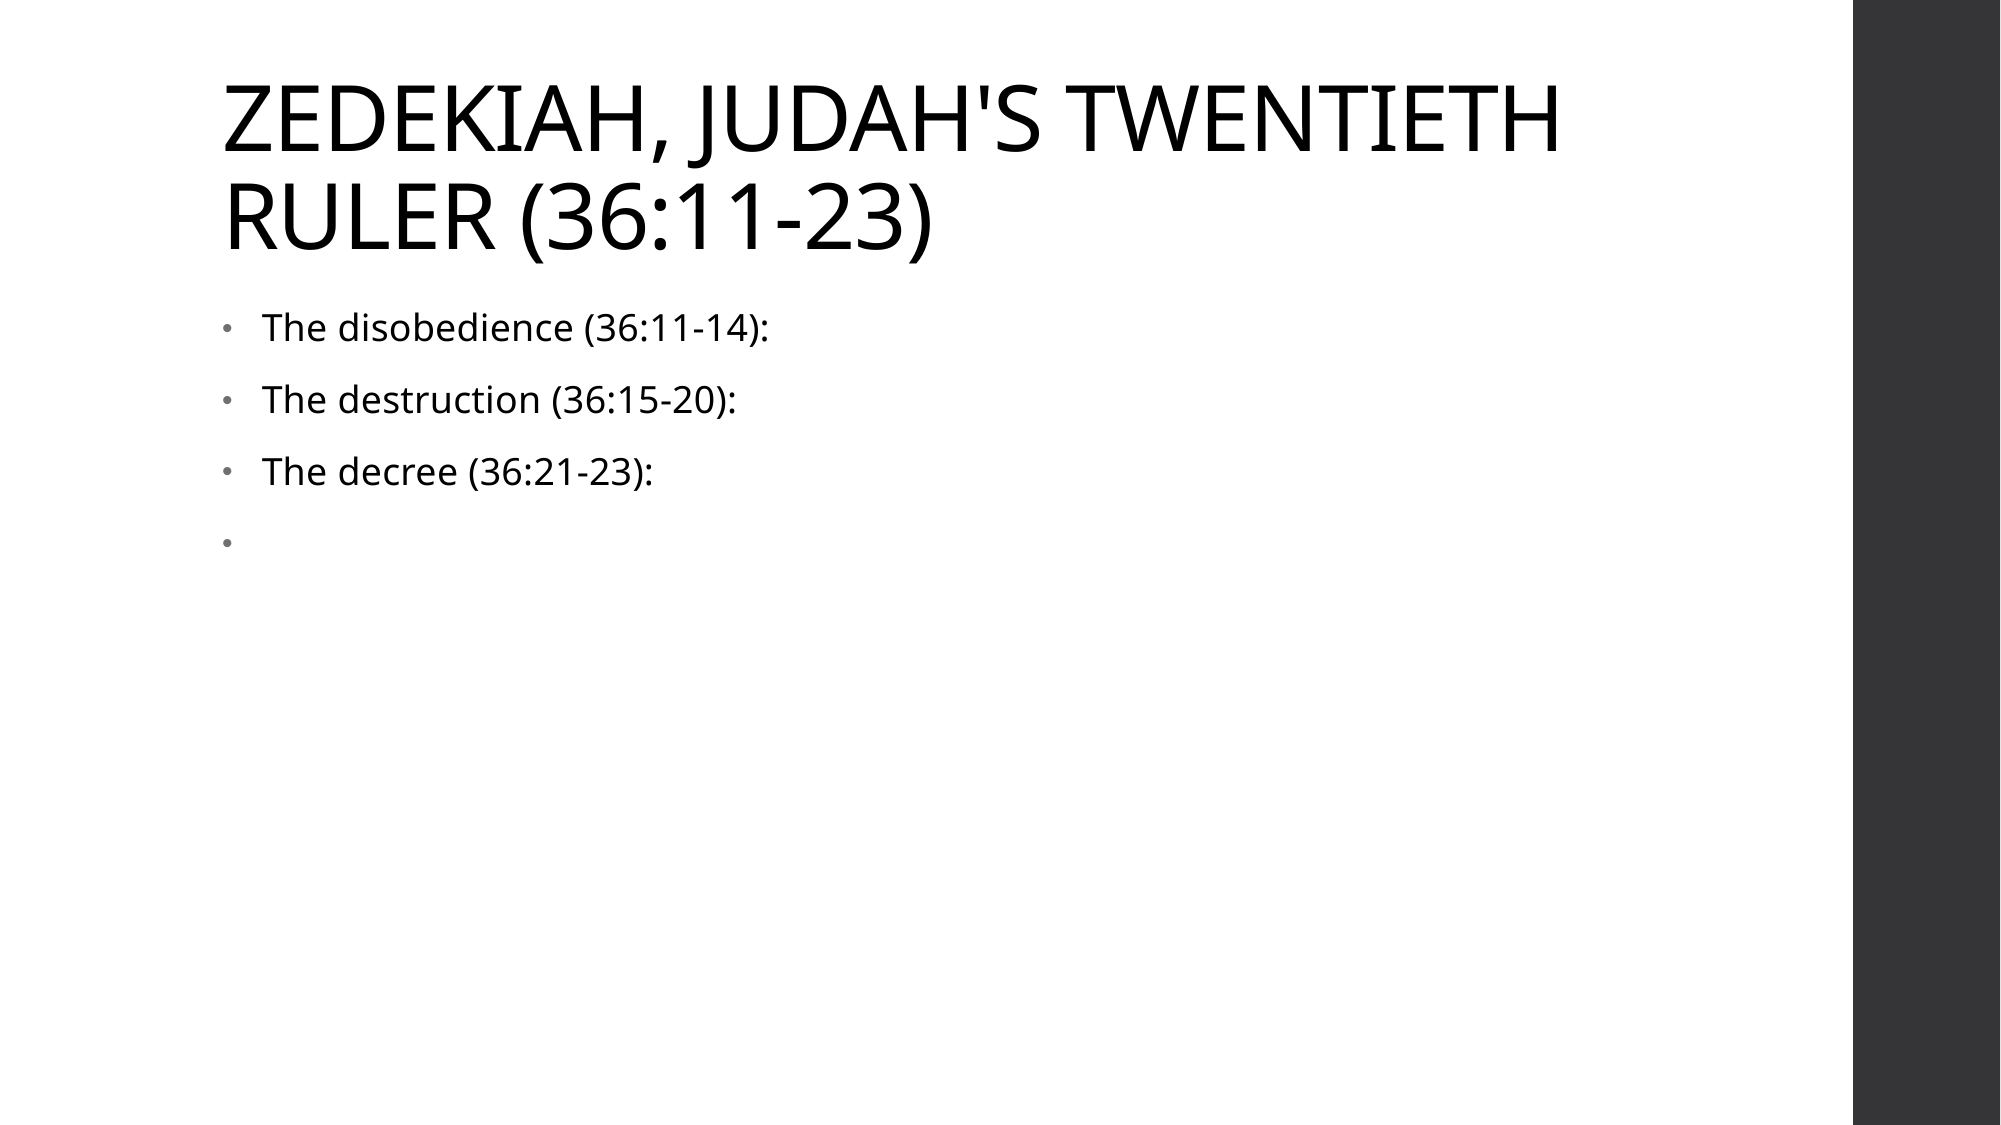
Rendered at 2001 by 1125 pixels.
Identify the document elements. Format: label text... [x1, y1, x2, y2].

list The disobedience (36:11-14): The destruction (36:15-20): The decree (36:21-23): [206, 299, 1617, 1014]
title ZEDEKIAH, JUDAH'S TWENTIETH RULER (36:11-23) [206, 60, 1797, 278]
